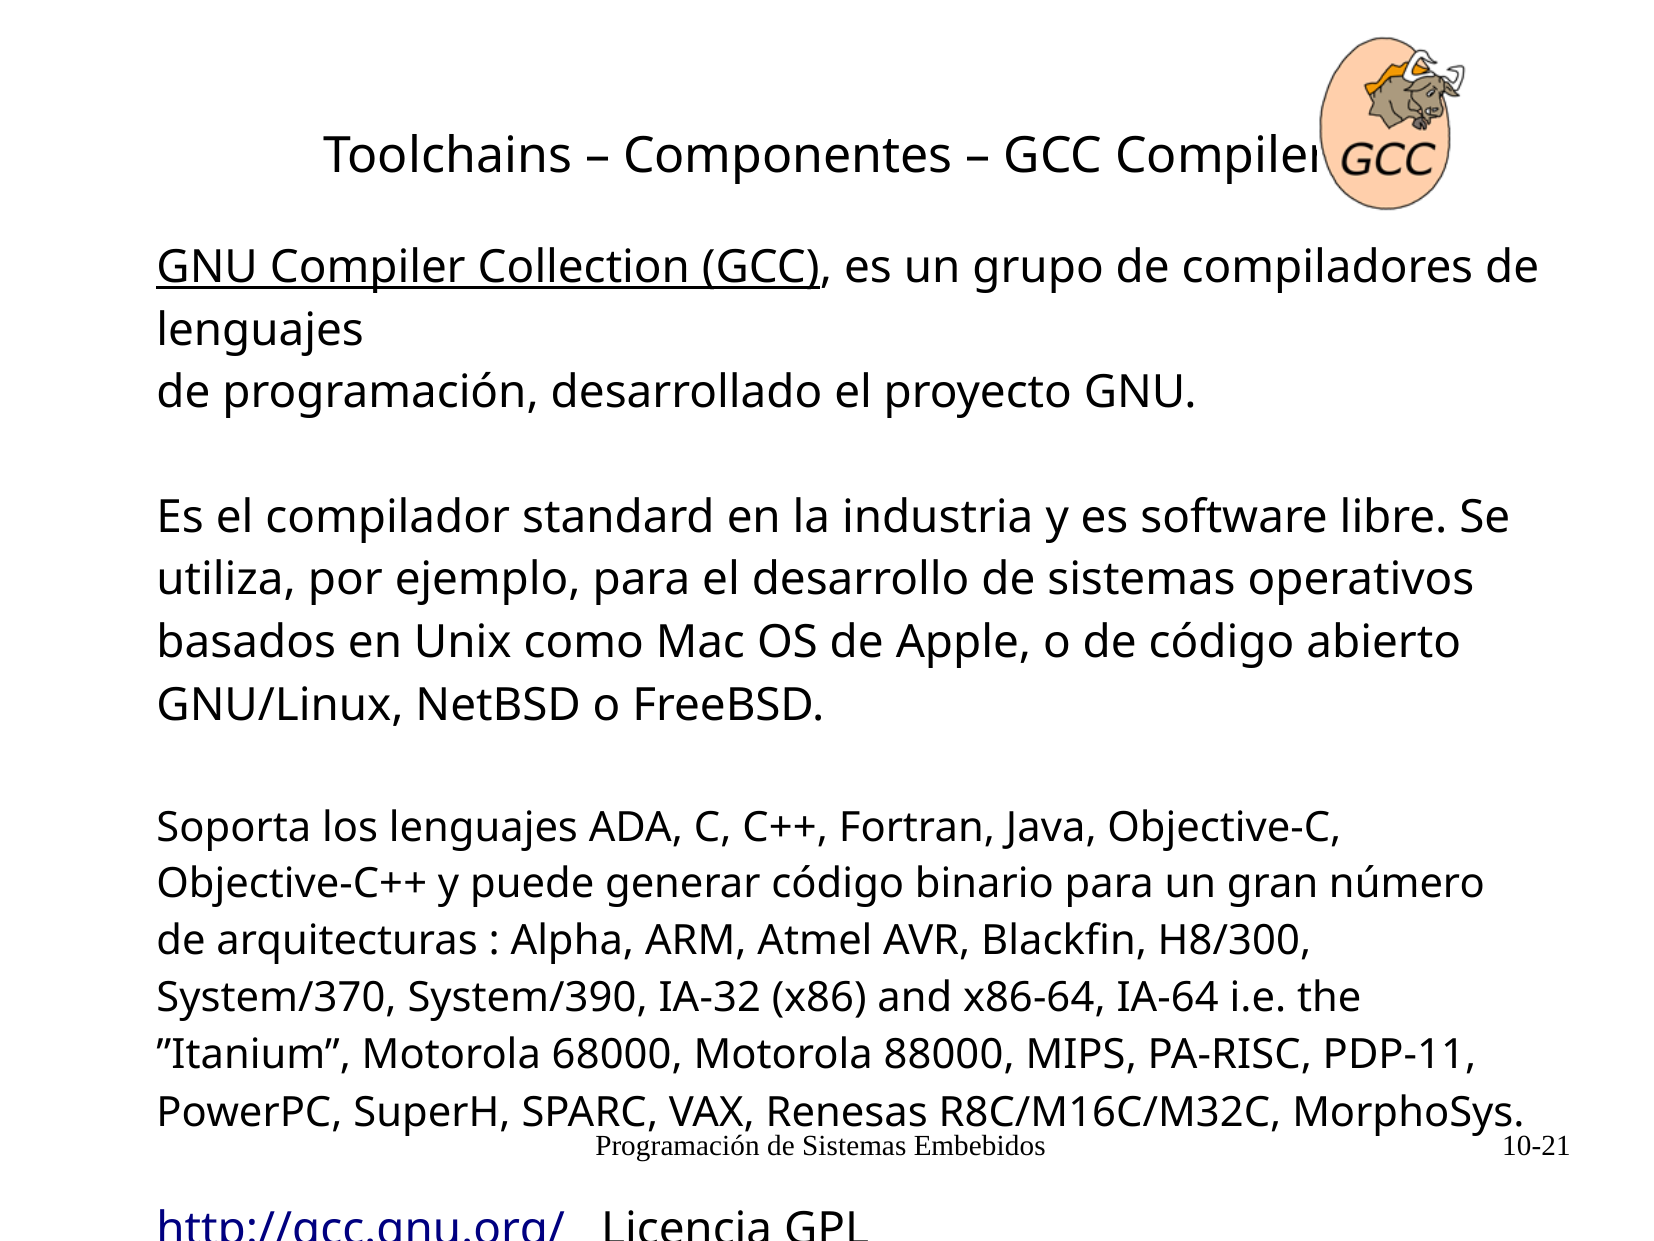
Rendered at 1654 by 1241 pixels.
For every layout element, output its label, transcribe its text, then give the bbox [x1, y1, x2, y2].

picture [1317, 35, 1467, 213]
text_box GNU Compiler Collection (GCC), es un grupo de compiladores de lenguajes de programación, desarrollado el proyecto GNU. Es el compilador standard en la industria y es software libre. Se utiliza, por ejemplo, para el desarrollo de sistemas operativos basados en Unix como Mac OS de Apple, o de código abierto GNU/Linux, NetBSD o FreeBSD. Soporta los lenguajes ADA, C, C++, Fortran, Java, Objective-C, Objective-C++ y puede generar código binario para un gran número de arquitecturas : Alpha, ARM, Atmel AVR, Blackfin, H8/300, System/370, System/390, IA-32 (x86) and x86-64, IA-64 i.e. the ”Itanium”, Motorola 68000, Motorola 88000, MIPS, PA-RISC, PDP-11, PowerPC, SuperH, SPARC, VAX, Renesas R8C/M16C/M32C, MorphoSys. http://gcc.gnu.org/ Licencia GPL [141, 226, 1560, 1241]
title Toolchains – Componentes – GCC Compiler [82, 49, 1571, 257]
